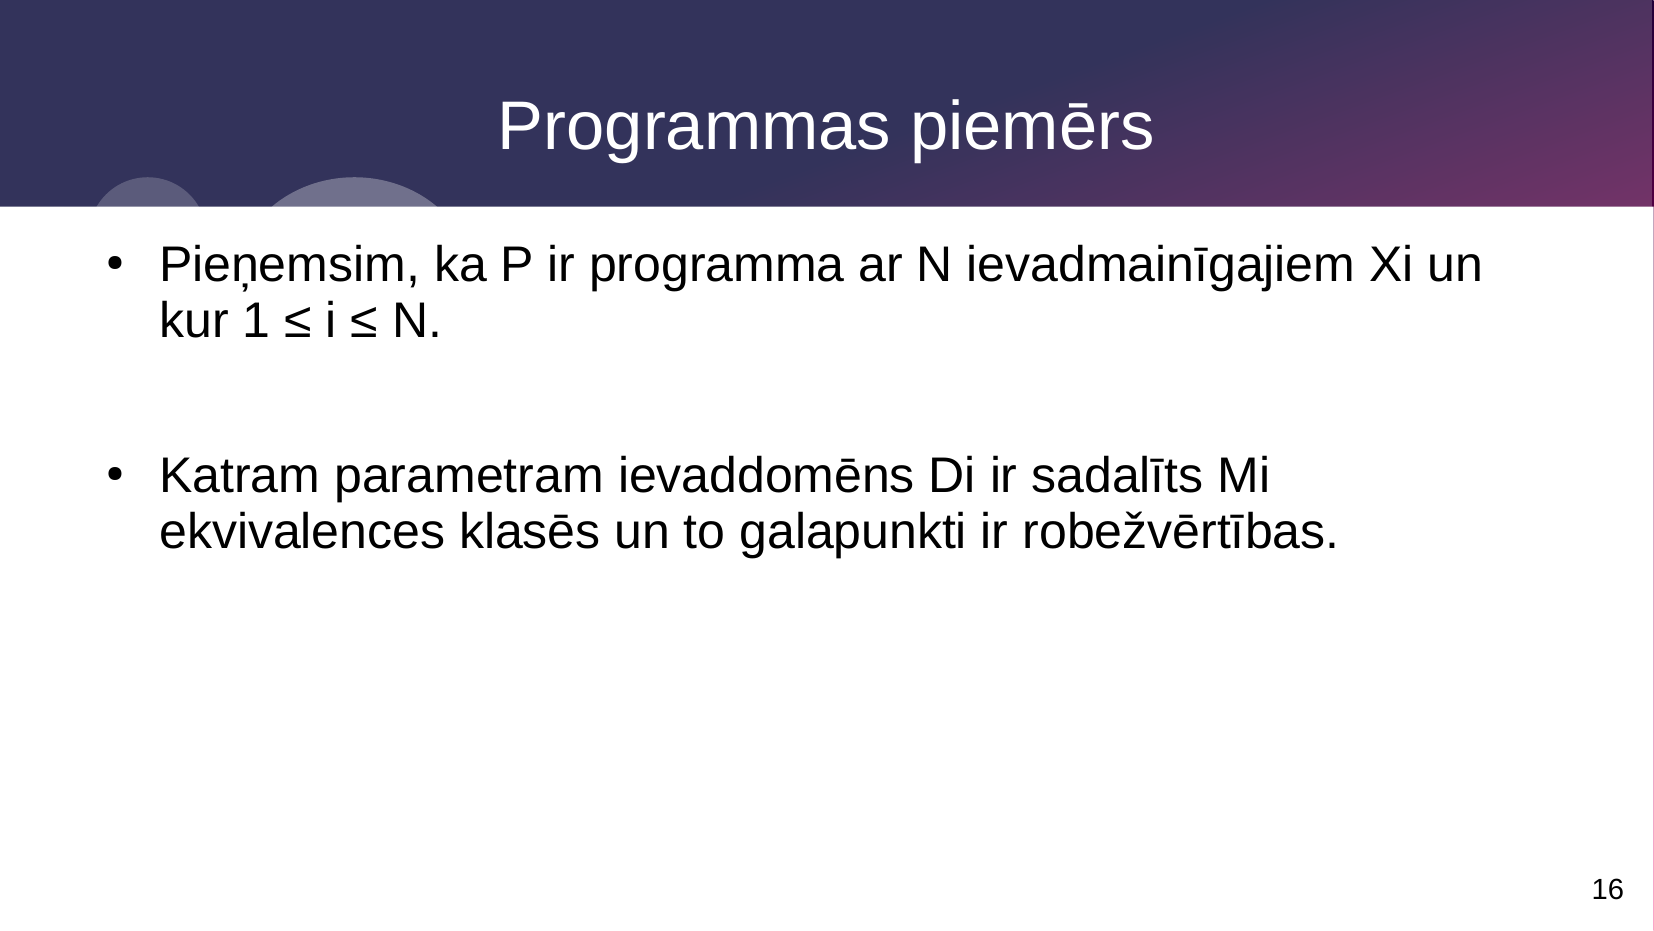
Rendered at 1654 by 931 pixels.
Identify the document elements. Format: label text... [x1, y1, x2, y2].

title Programmas piemērs [88, 44, 1565, 207]
list Pieņemsim, ka P ir programma ar N ievadmainīgajiem Xi un kur 1 ≤ i ≤ N. Katram parametram ievaddomēns Di ir sadalīts Mi ekvivalences klasēs un to galapunkti ir robežvērtības. [88, 236, 1565, 827]
